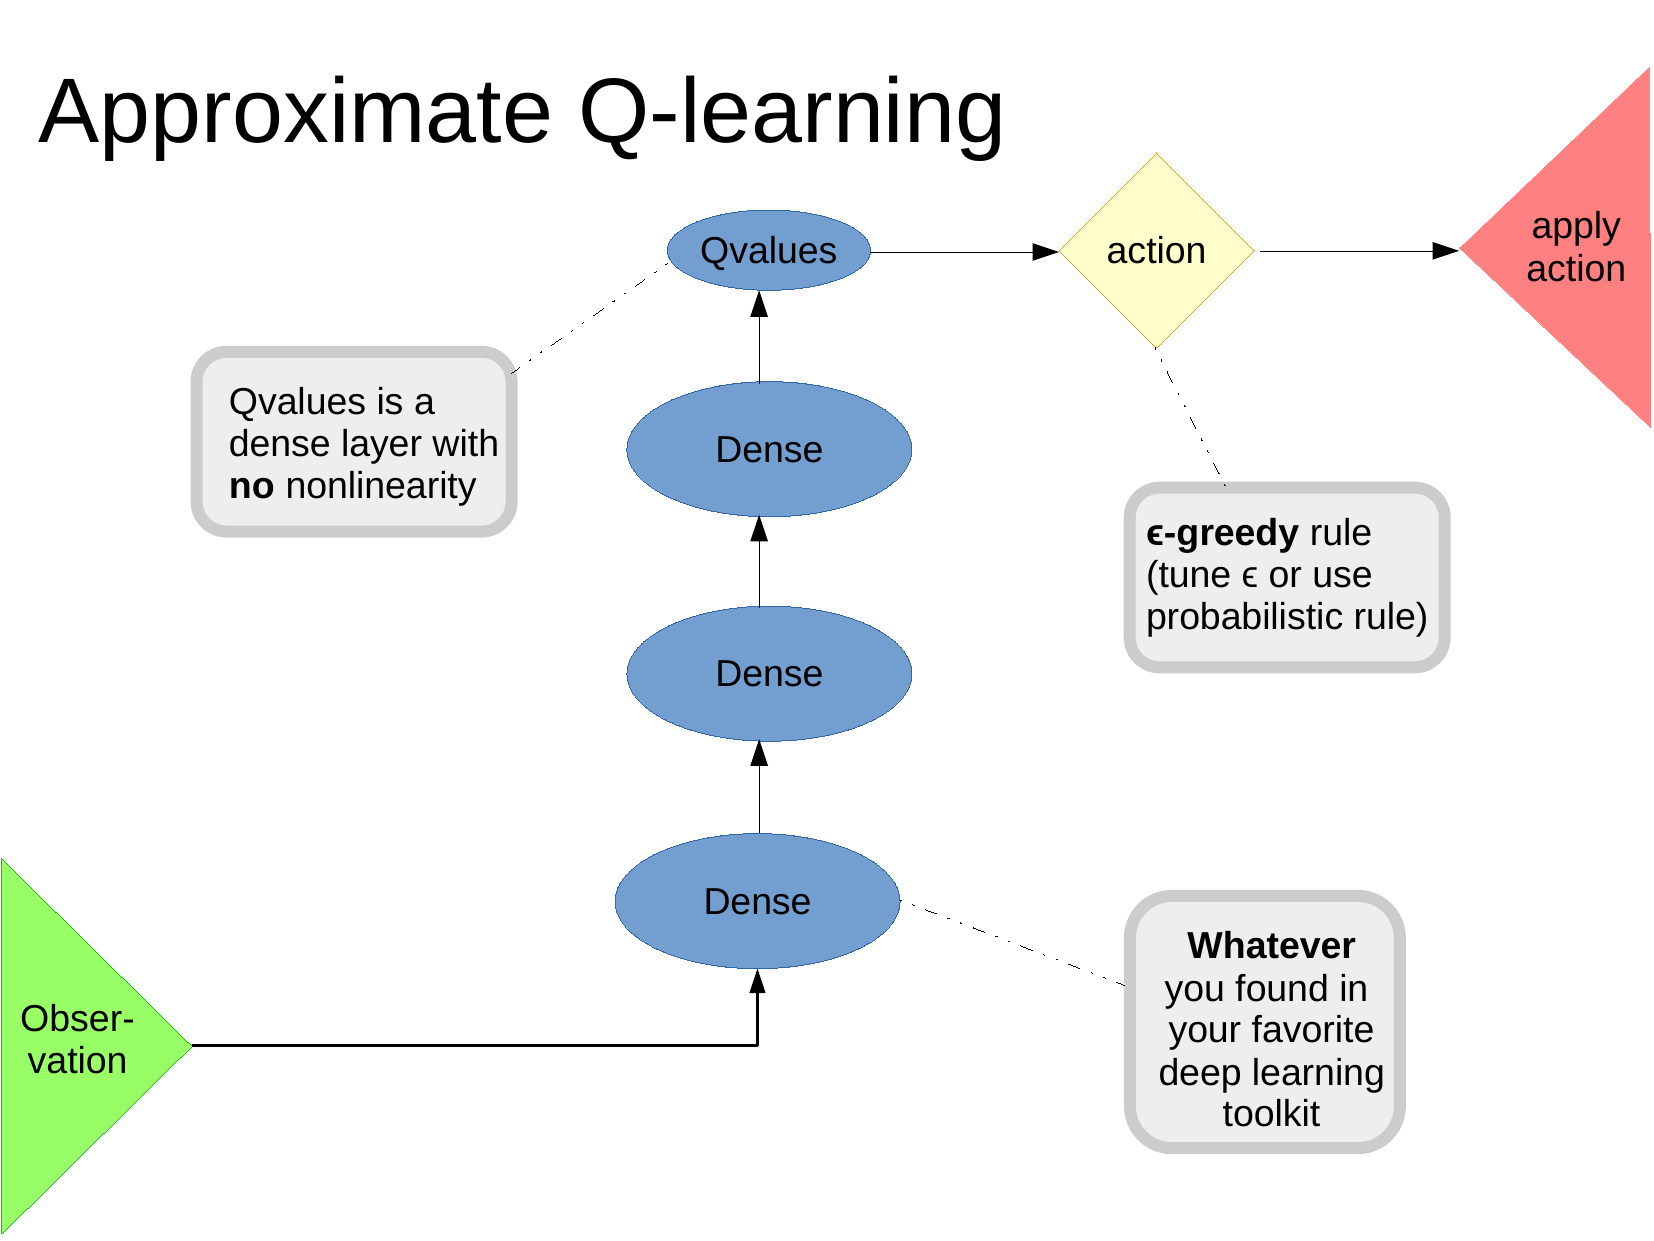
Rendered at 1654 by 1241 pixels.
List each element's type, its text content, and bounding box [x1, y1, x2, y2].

text_box Dense [615, 833, 901, 969]
text_box [1142, 895, 1388, 908]
text_box [1, 1098, 140, 1234]
text_box Obser- vation [0, 980, 167, 1098]
text_box [167, 1021, 192, 1071]
text_box [1134, 654, 1440, 668]
text_box Approximate Q-learning [15, 42, 1032, 286]
text_box apply action [1457, 188, 1654, 306]
text_box Qvalues [723, 286, 815, 291]
text_box Dense [626, 606, 912, 742]
text_box action [1059, 152, 1255, 348]
text_box Qvalues is a dense layer with no nonlinearity [214, 373, 530, 515]
text_box Whatever you found in your favorite deep learning toolkit [1128, 908, 1415, 1152]
text_box [1140, 487, 1435, 495]
text_box ϵ-greedy rule (tune ϵ or use probabilistic rule) [1122, 495, 1465, 654]
text_box [196, 351, 511, 532]
text_box [1521, 306, 1651, 428]
text_box [1, 858, 126, 980]
text_box Dense [626, 381, 912, 517]
text_box [1522, 67, 1650, 188]
